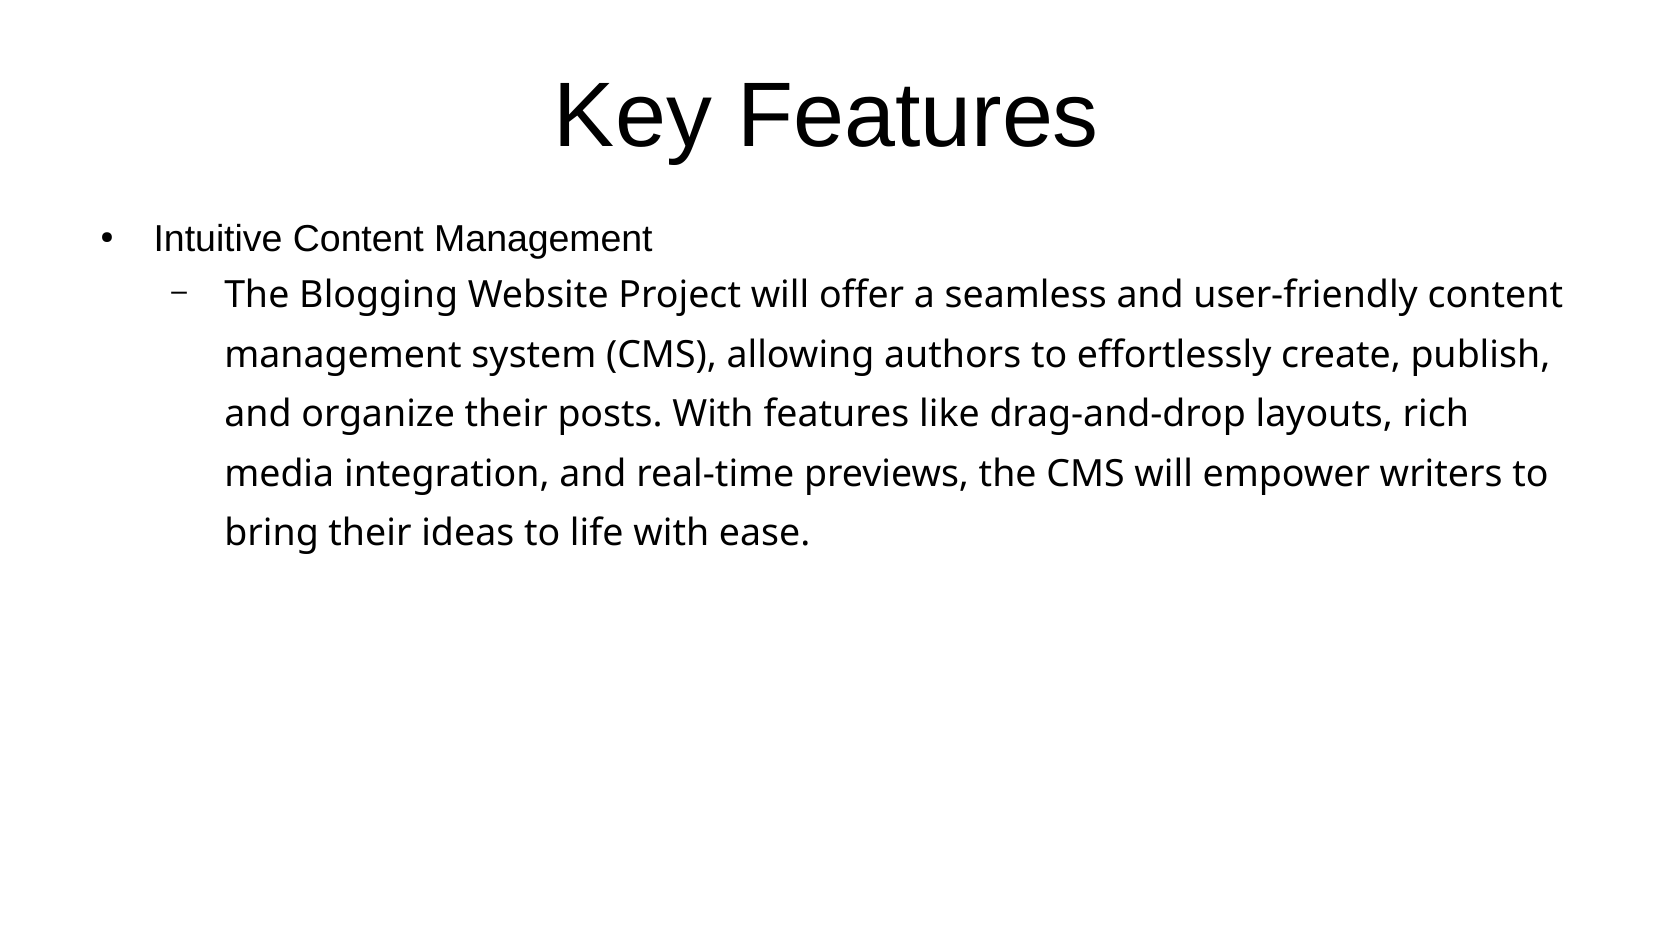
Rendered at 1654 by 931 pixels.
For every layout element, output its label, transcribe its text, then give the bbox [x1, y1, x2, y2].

title Key Features [82, 37, 1571, 193]
list Intuitive Content Management The Blogging Website Project will offer a seamless and user-friendly content management system (CMS), allowing authors to effortlessly create, publish, and organize their posts. With features like drag-and-drop layouts, rich media integration, and real-time previews, the CMS will empower writers to bring their ideas to life with ease. [82, 217, 1571, 758]
